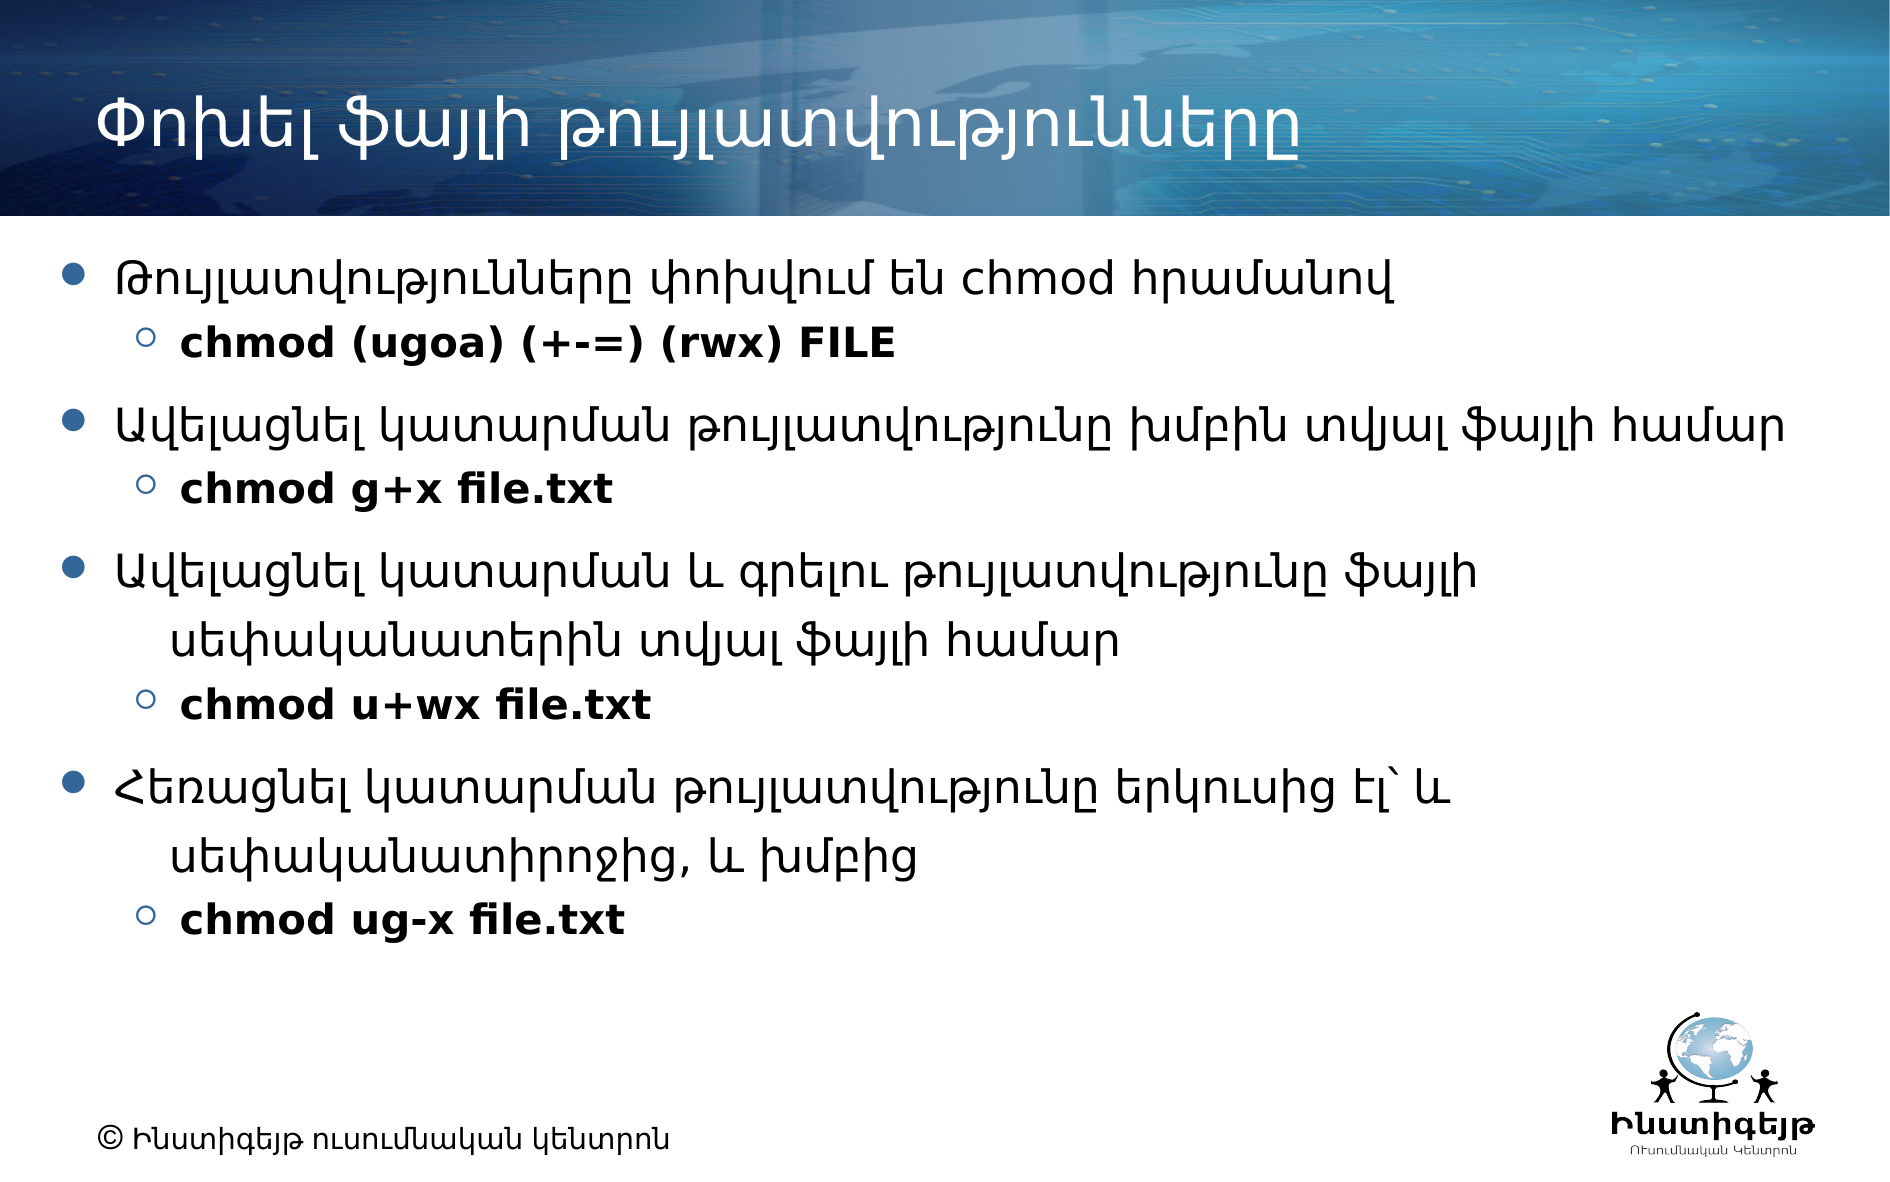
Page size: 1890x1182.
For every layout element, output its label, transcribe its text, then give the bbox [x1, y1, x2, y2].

picture [1612, 1012, 1815, 1157]
title Փոխել ֆայլի թույլատվությունները [94, 47, 1793, 217]
list Թույլատվությունները փոխվում են chmod հրամանով chmod (ugoa) (+-=) (rwx) FILE Ավելացնել կատարման թույլատվությունը խմբին տվյալ ֆայլի համար chmod g+x file.txt Ավելացնել կատարման և գրելու թույլատվությունը ֆայլի սեփականատերին տվյալ ֆայլի համար chmod u+wx file.txt Հեռացնել կատարման թույլատվությունը երկուսից էլ՝ և սեփականատիրոջից, և խմբից chmod ug-x file.txt [59, 236, 1831, 928]
picture [0, 0, 1890, 216]
